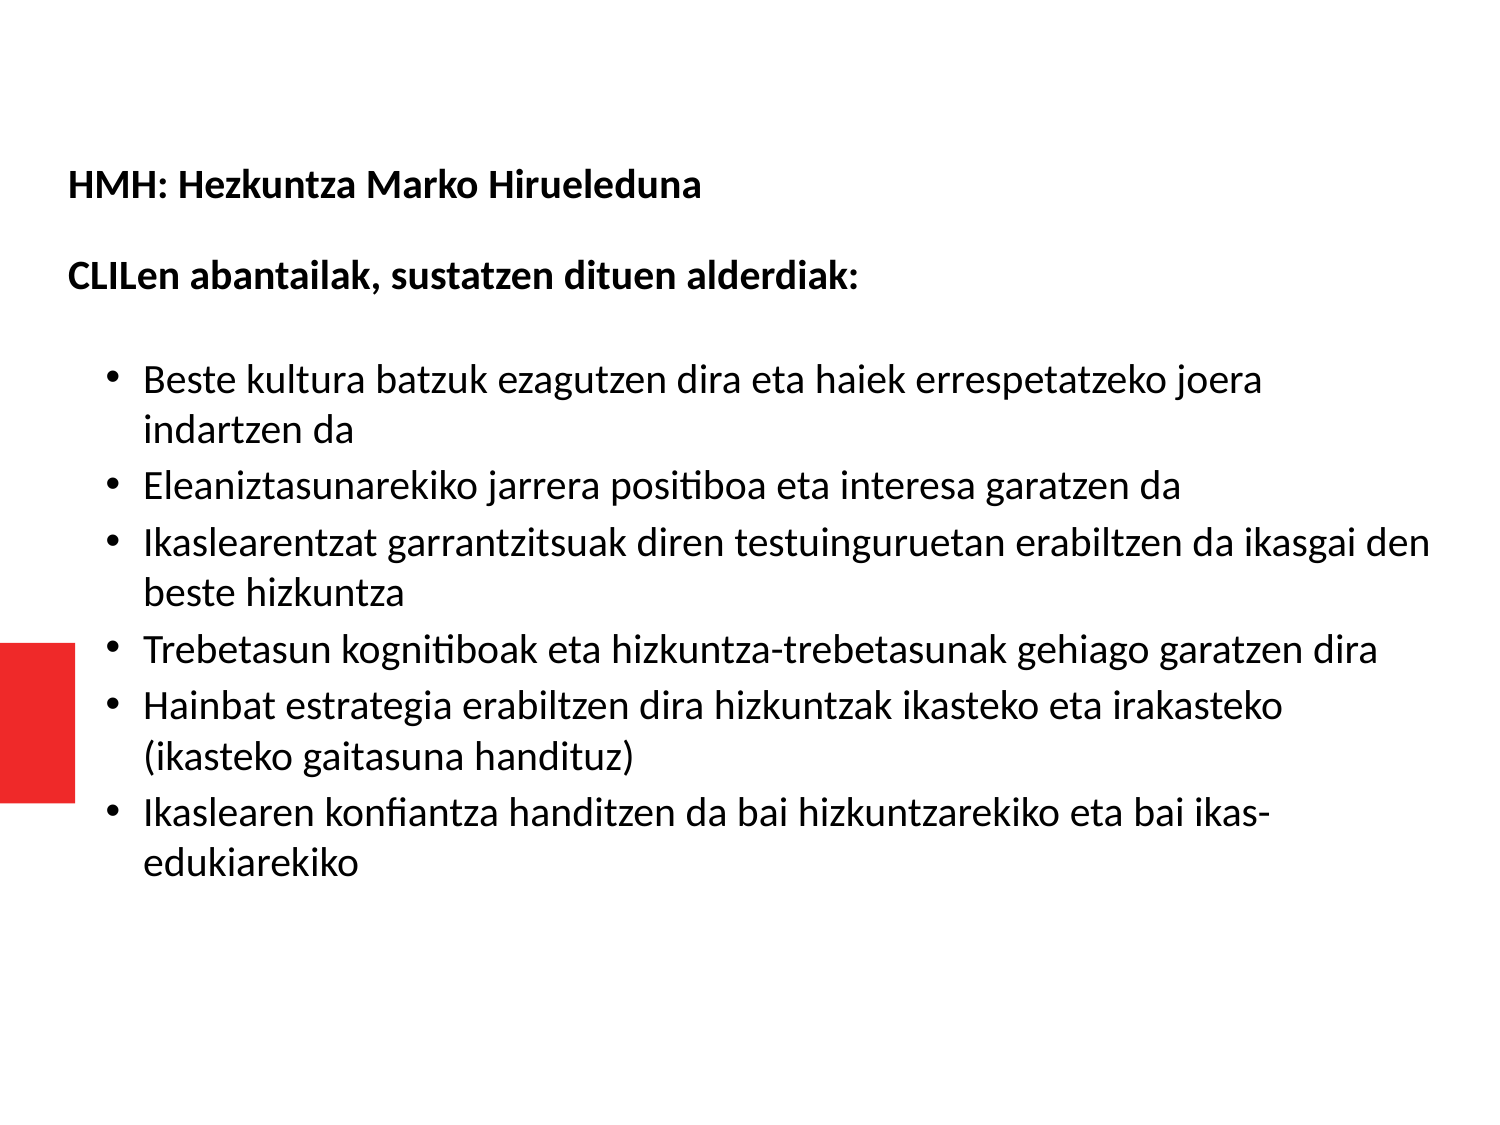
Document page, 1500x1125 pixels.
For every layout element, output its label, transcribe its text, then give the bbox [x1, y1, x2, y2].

list HMH: Hezkuntza Marko Hirueleduna CLILen abantailak, sustatzen dituen alderdiak: Beste kultura batzuk ezagutzen dira eta haiek errespetatzeko joera indartzen da Eleaniztasunarekiko jarrera positiboa eta interesa garatzen da Ikaslearentzat garrantzitsuak diren testuinguruetan erabiltzen da ikasgai den beste hizkuntza Trebetasun kognitiboak eta hizkuntza-trebetasunak gehiago garatzen dira Hainbat estrategia erabiltzen dira hizkuntzak ikasteko eta irakasteko (ikasteko gaitasuna handituz) Ikaslearen konfiantza handitzen da bai hizkuntzarekiko eta bai ikas-edukiarekiko [53, 148, 1447, 1012]
